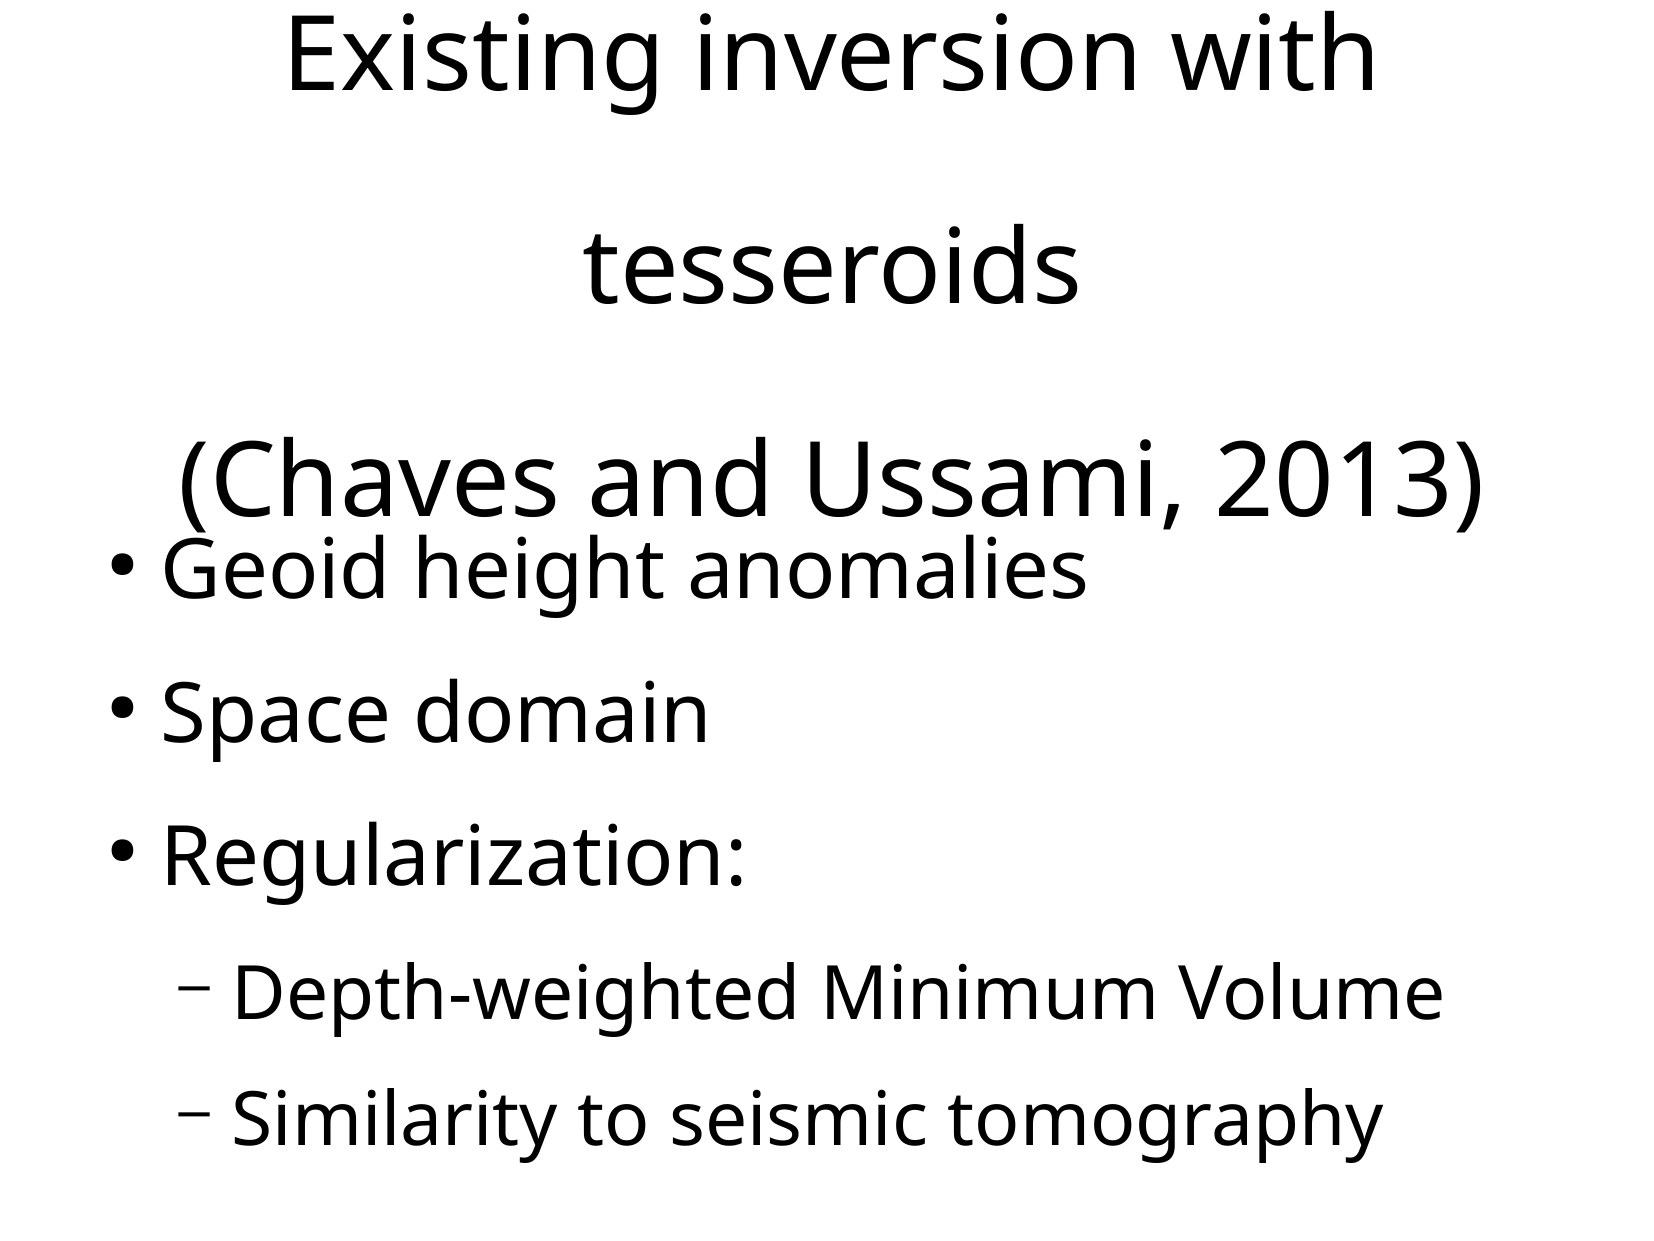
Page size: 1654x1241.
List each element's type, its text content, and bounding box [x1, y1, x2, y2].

title Existing inversion with tesseroids (Chaves and Ussami, 2013) [30, 80, 1636, 374]
list Geoid height anomalies Space domain Regularization: Depth-weighted Minimum Volume Similarity to seismic tomography [90, 510, 1578, 1230]
